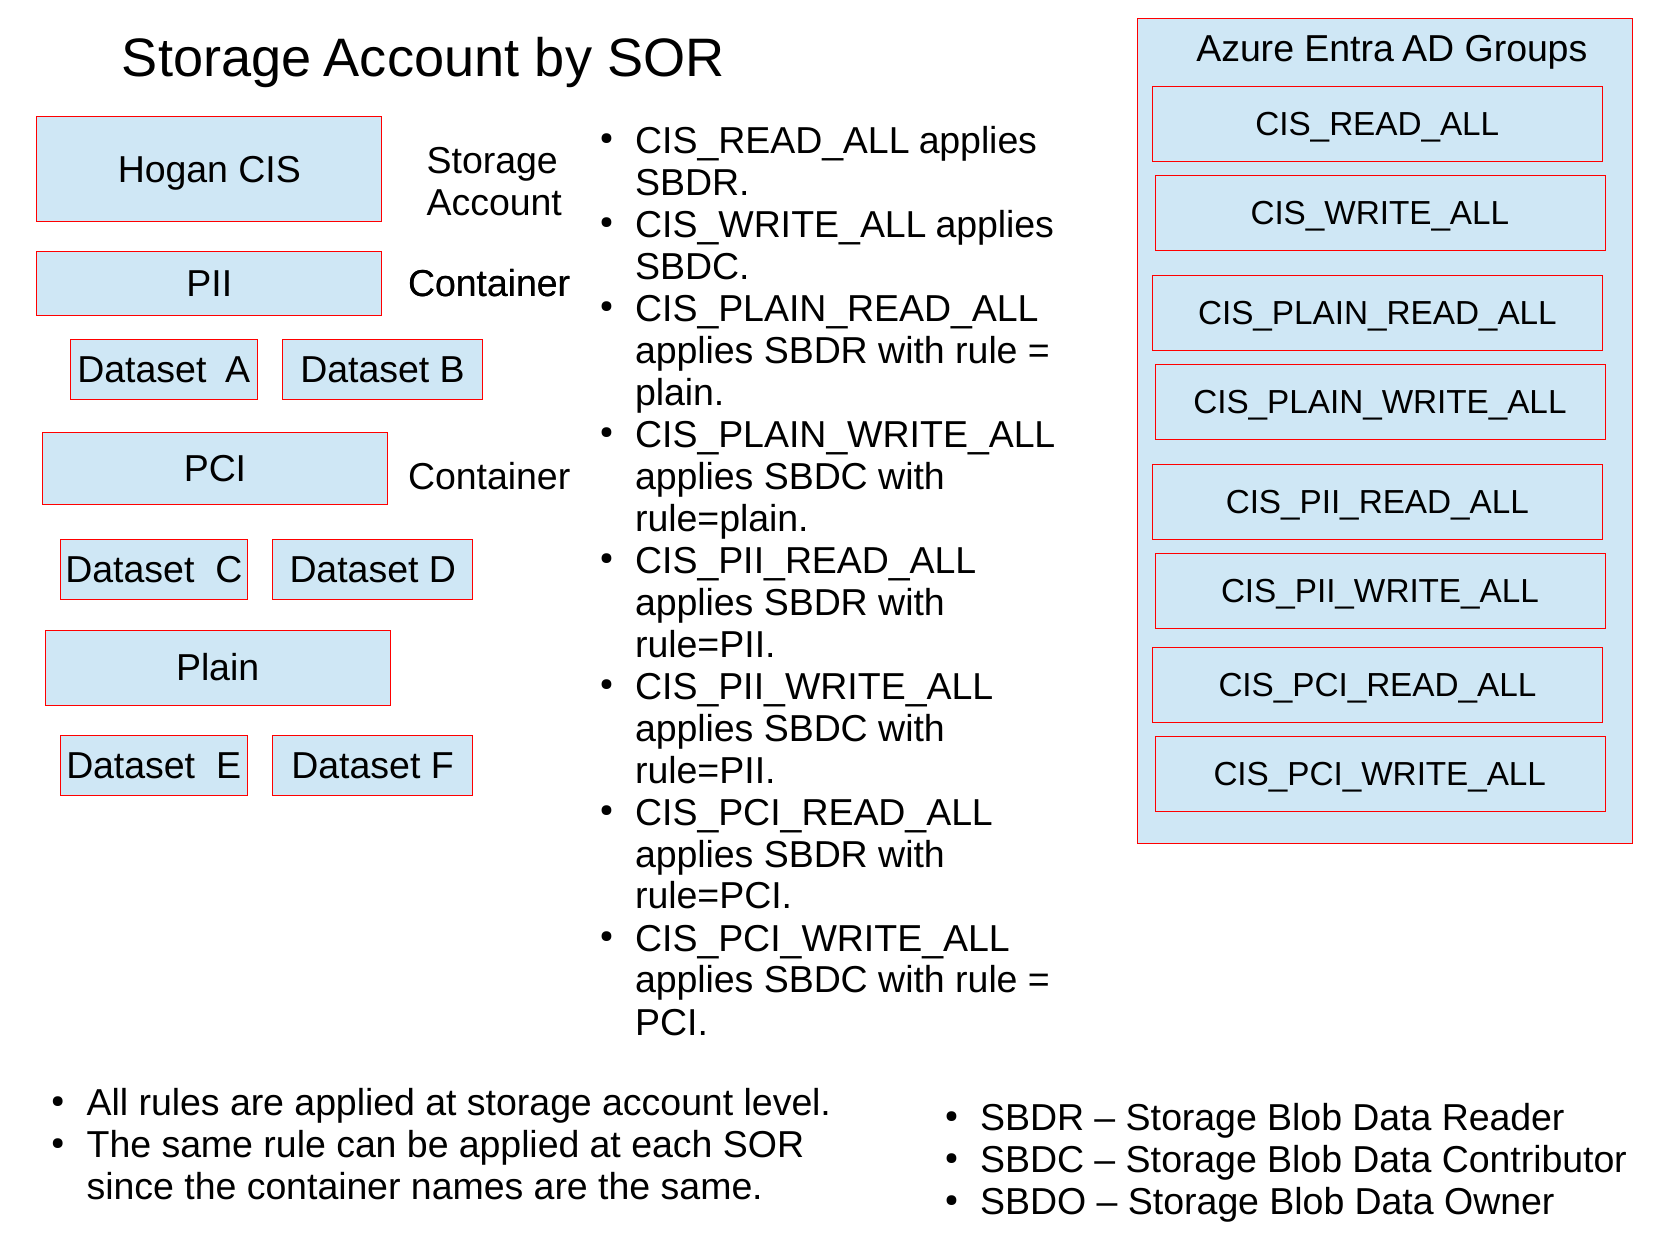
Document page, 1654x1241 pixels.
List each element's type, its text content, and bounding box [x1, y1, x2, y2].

text_box CIS_PLAIN_WRITE_ALL [1155, 364, 1606, 440]
text_box Dataset B [282, 339, 483, 400]
text_box CIS_WRITE_ALL [1155, 175, 1606, 251]
text_box PII [36, 251, 382, 316]
text_box Azure Entra AD Groups [1181, 20, 1603, 78]
text_box CIS_READ_ALL applies SBDR. CIS_WRITE_ALL applies SBDC. CIS_PLAIN_READ_ALL applies SBDR with rule = plain. CIS_PLAIN_WRITE_ALL applies SBDC with rule=plain. CIS_PII_READ_ALL applies SBDR with rule=PII. CIS_PII_WRITE_ALL applies SBDC with rule=PII. CIS_PCI_READ_ALL applies SBDR with rule=PCI. CIS_PCI_WRITE_ALL applies SBDC with rule = PCI. [585, 111, 1111, 1052]
text_box Container [393, 255, 586, 316]
text_box All rules are applied at storage account level. The same rule can be applied at each SOR since the container names are the same. [36, 1074, 886, 1230]
text_box Storage Account [411, 131, 583, 231]
text_box Dataset F [272, 735, 473, 796]
text_box CIS_PCI_WRITE_ALL [1155, 736, 1606, 812]
title Storage Account by SOR [82, 15, 766, 100]
text_box Dataset E [60, 735, 248, 796]
text_box [1137, 18, 1633, 844]
text_box CIS_PII_WRITE_ALL [1155, 553, 1606, 629]
text_box Hogan CIS [36, 116, 382, 222]
text_box CIS_PLAIN_READ_ALL [1152, 275, 1603, 351]
text_box Container [393, 447, 586, 508]
text_box Dataset A [70, 339, 258, 400]
text_box CIS_READ_ALL [1152, 86, 1603, 162]
text_box CIS_PCI_READ_ALL [1152, 647, 1603, 723]
text_box Dataset C [60, 539, 248, 600]
text_box PCI [42, 432, 388, 505]
text_box SBDR – Storage Blob Data Reader SBDC – Storage Blob Data Contributor SBDO – Storage Blob Data Owner [930, 1089, 1644, 1231]
text_box Dataset D [272, 539, 473, 600]
text_box CIS_PII_READ_ALL [1152, 464, 1603, 540]
text_box Plain [45, 630, 391, 706]
